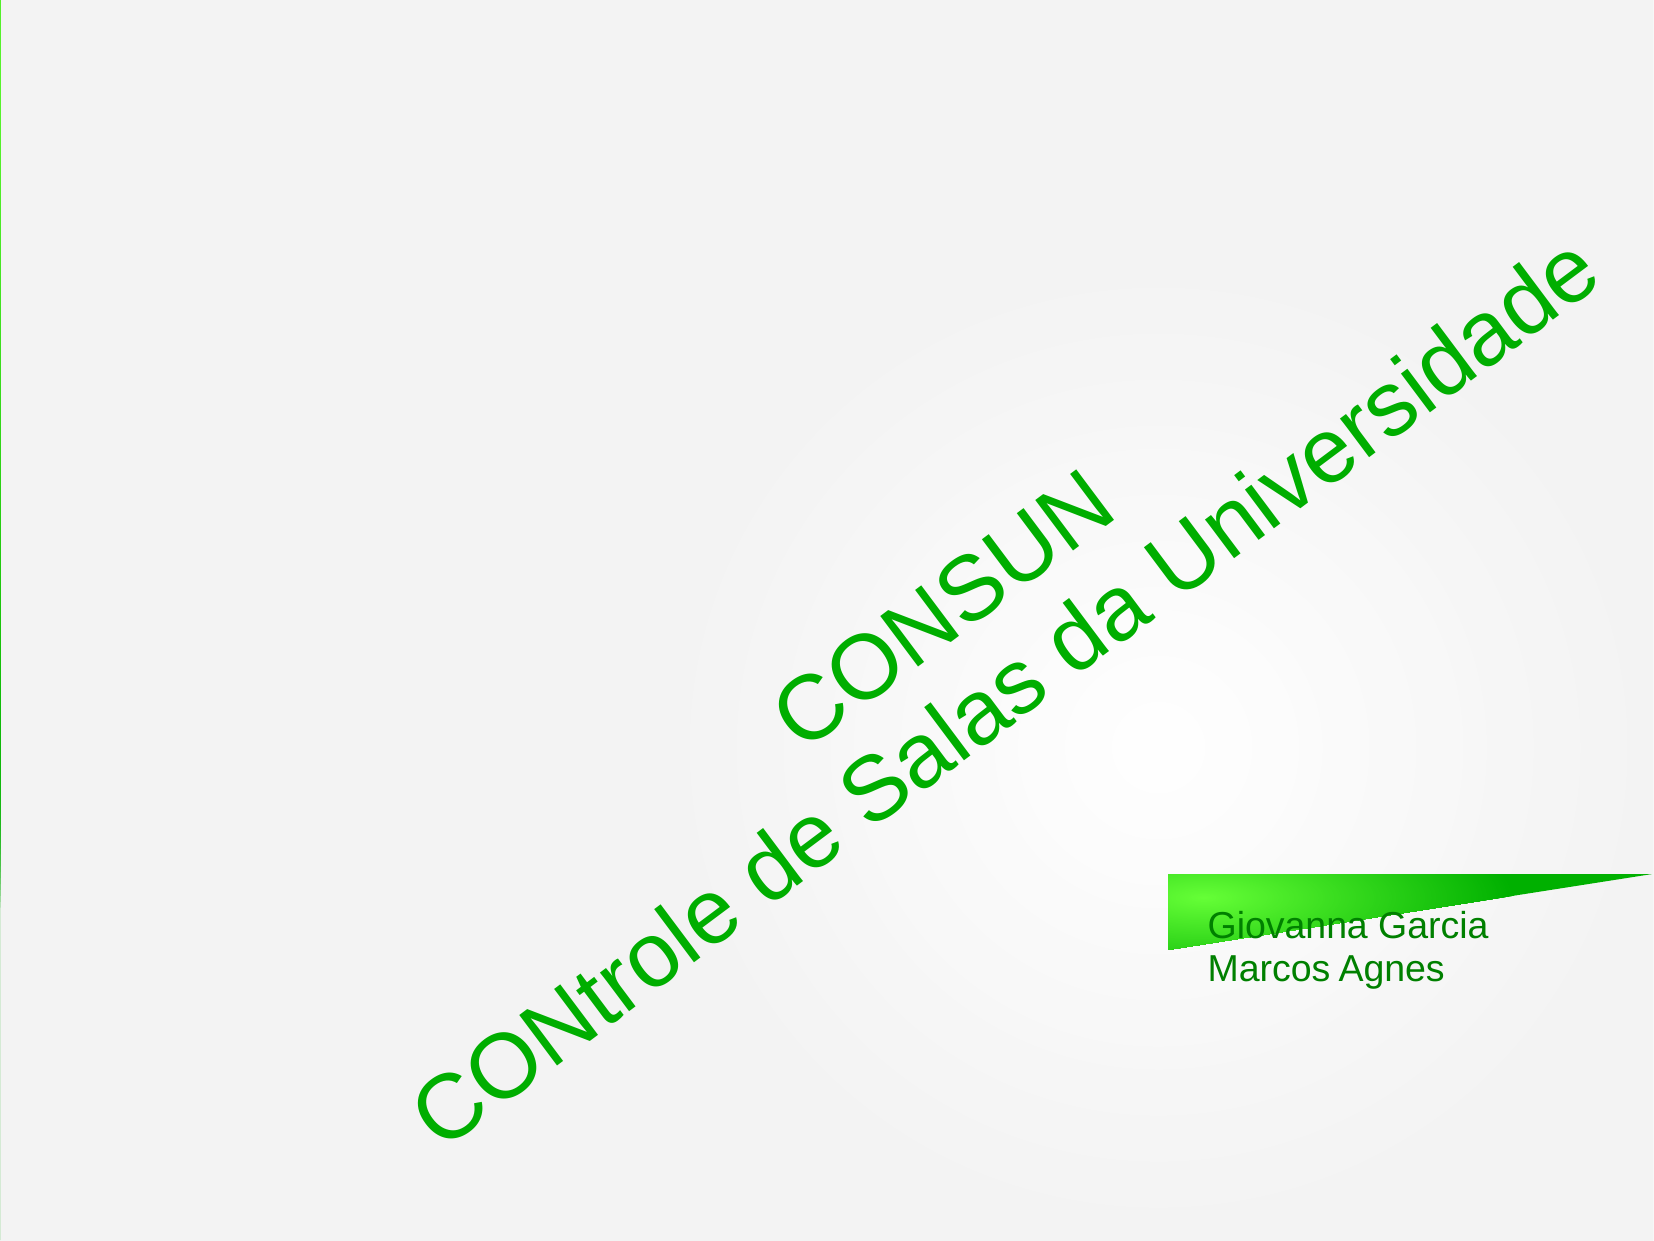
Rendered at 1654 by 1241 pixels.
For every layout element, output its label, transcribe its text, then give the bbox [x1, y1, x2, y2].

text_box Giovanna Garcia Marcos Agnes [1192, 897, 1504, 1006]
title CONSUN CONtrole de Salas da Universidade [153, 0, 1654, 1241]
